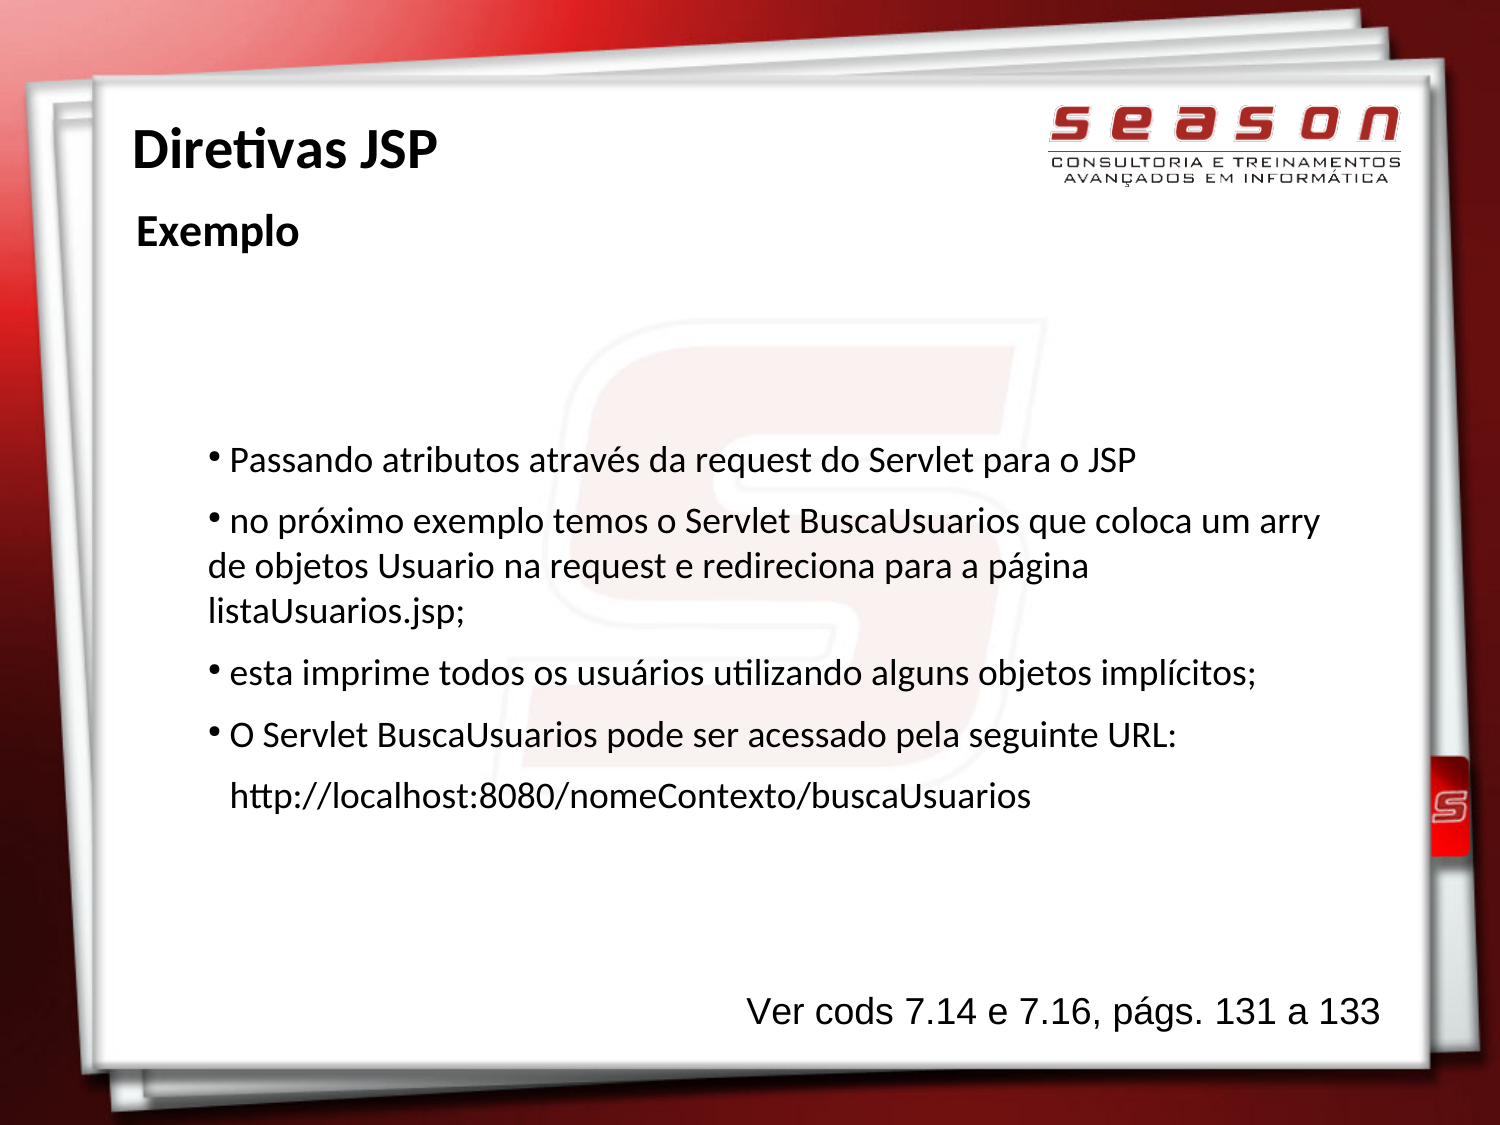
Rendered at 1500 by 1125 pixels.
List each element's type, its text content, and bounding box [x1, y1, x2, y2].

text_box Exemplo [119, 200, 1240, 256]
picture [0, 0, 1500, 1125]
text_box Ver cods 7.14 e 7.16, págs. 131 a 133 [708, 979, 1396, 1040]
title Diretivas JSP [118, 33, 1394, 257]
text_box Passando atributos através da request do Servlet para o JSP no próximo exemplo temos o Servlet BuscaUsuarios que coloca um arry de objetos Usuario na request e redireciona para a página listaUsuarios.jsp; esta imprime todos os usuários utilizando alguns objetos implícitos; O Servlet BuscaUsuarios pode ser acessado pela seguinte URL: http://localhost:8080/nomeContexto/buscaUsuarios [207, 357, 1328, 894]
